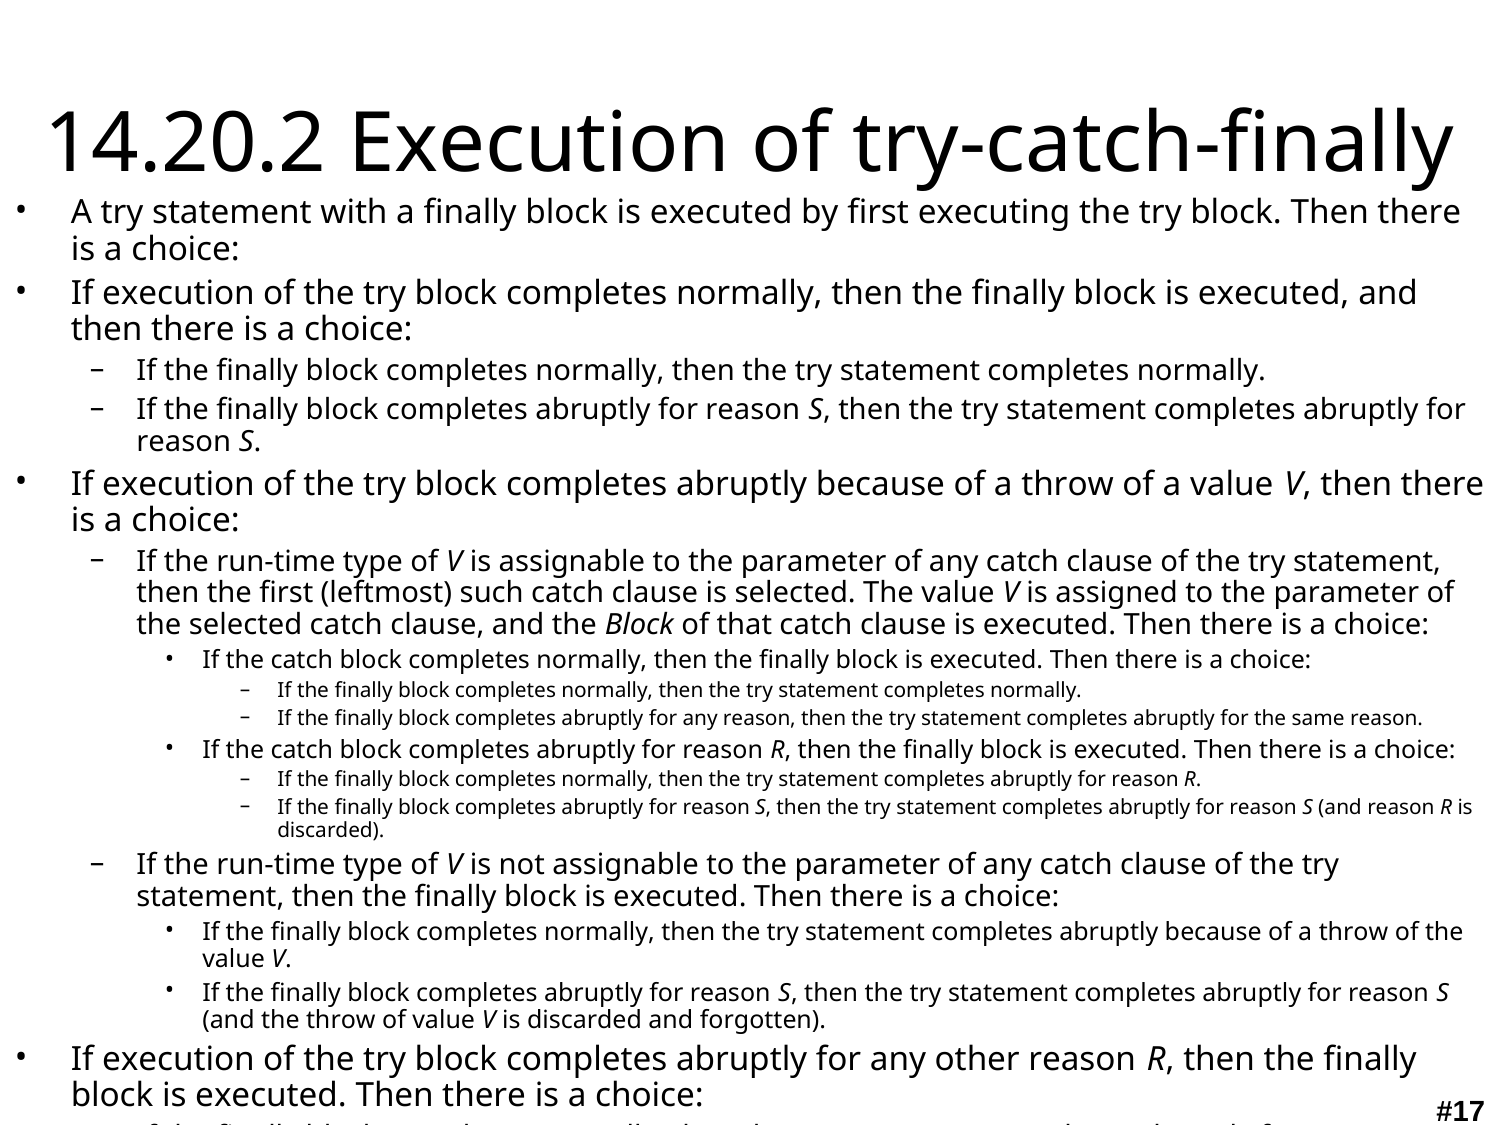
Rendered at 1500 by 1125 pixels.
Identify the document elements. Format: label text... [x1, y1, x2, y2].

title 14.20.2 Execution of try-catch-finally [24, 45, 1476, 187]
list A try statement with a finally block is executed by first executing the try block. Then there is a choice: If execution of the try block completes normally, then the finally block is executed, and then there is a choice: If the finally block completes normally, then the try statement completes normally. If the finally block completes abruptly for reason S, then the try statement completes abruptly for reason S. If execution of the try block completes abruptly because of a throw of a value V, then there is a choice: If the run-time type of V is assignable to the parameter of any catch clause of the try statement, then the first (leftmost) such catch clause is selected. The value V is assigned to the parameter of the selected catch clause, and the Block of that catch clause is executed. Then there is a choice: If the catch block completes normally, then the finally block is executed. Then there is a choice: If the finally block completes normally, then the try statement completes normally. If the finally block completes abruptly for any reason, then the try statement completes abruptly for the same reason. If the catch block completes abruptly for reason R, then the finally block is executed. Then there is a choice: If the finally block completes normally, then the try statement completes abruptly for reason R. If the finally block completes abruptly for reason S, then the try statement completes abruptly for reason S (and reason R is discarded). If the run-time type of V is not assignable to the parameter of any catch clause of the try statement, then the finally block is executed. Then there is a choice: If the finally block completes normally, then the try statement completes abruptly because of a throw of the value V. If the finally block completes abruptly for reason S, then the try statement completes abruptly for reason S (and the throw of value V is discarded and forgotten). If execution of the try block completes abruptly for any other reason R, then the finally block is executed. Then there is a choice: If the finally block completes normally, then the try statement completes abruptly for reason R. If the finally block completes abruptly for reason S, then the try statement completes abruptly for reason S (and reason R is discarded). [0, 187, 1500, 1106]
